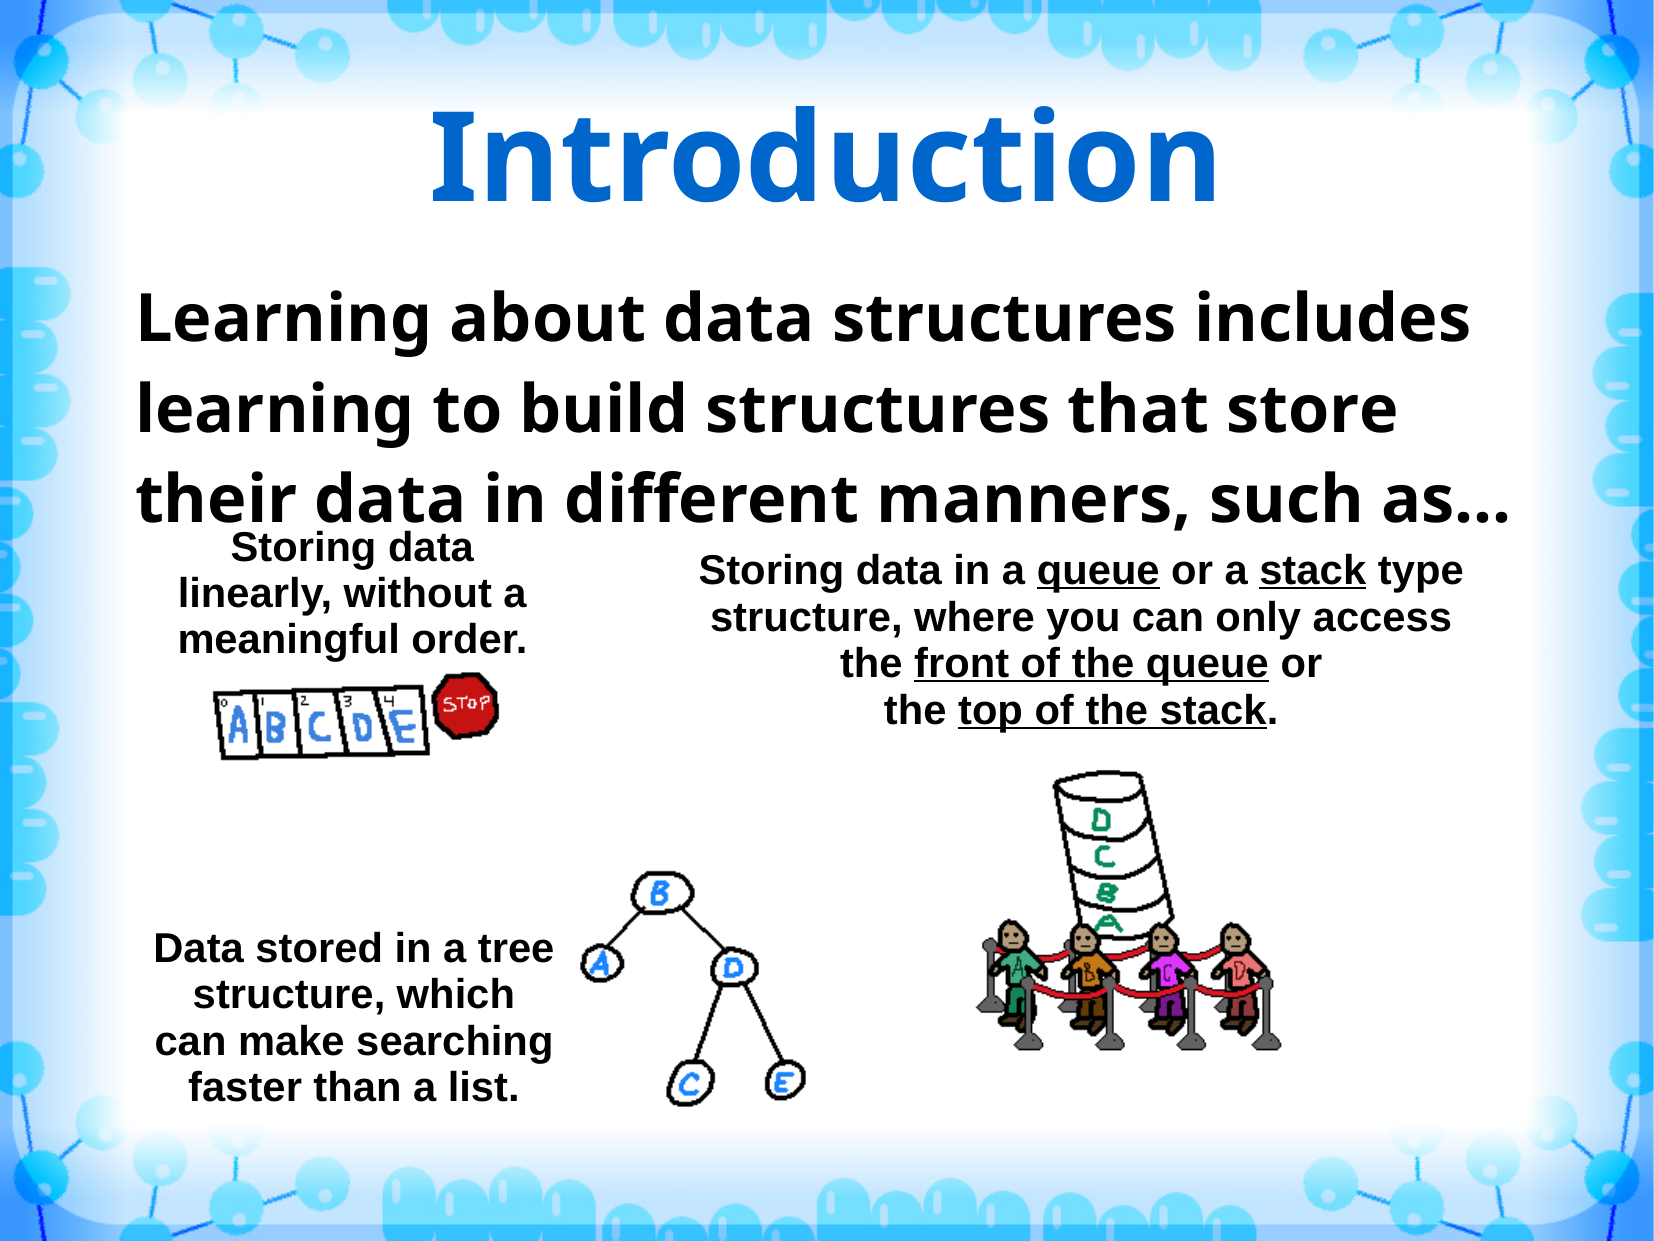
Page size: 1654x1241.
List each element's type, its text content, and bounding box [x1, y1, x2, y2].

picture [0, 0, 1654, 1241]
text_box Storing data linearly, without a meaningful order. [135, 515, 570, 703]
text_box Storing data in a queue or a stack type structure, where you can only access the front of the queue or the top of the stack. [664, 539, 1498, 834]
text_box Learning about data structures includes learning to build structures that store their data in different manners, such as… [135, 270, 1531, 516]
title Introduction [82, 49, 1571, 257]
text_box Data stored in a tree structure, which can make searching faster than a list. [136, 916, 572, 1118]
